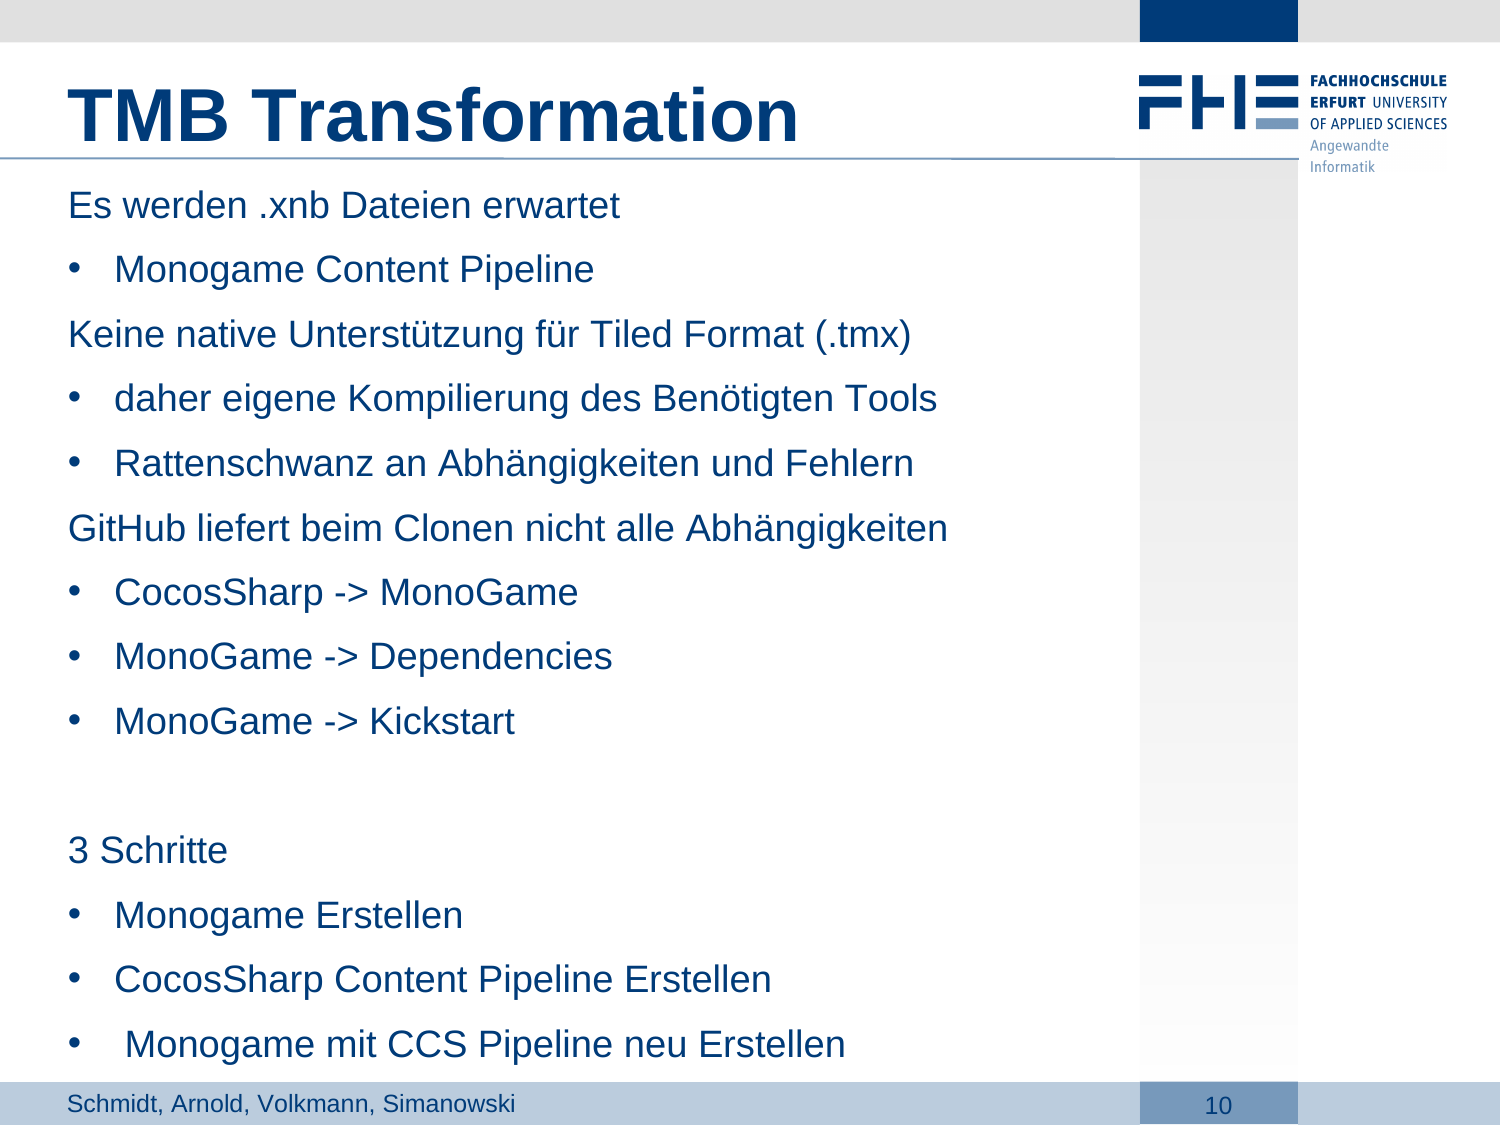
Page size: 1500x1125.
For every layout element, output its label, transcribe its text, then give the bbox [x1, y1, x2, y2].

list Es werden .xnb Dateien erwartet Monogame Content Pipeline Keine native Unterstützung für Tiled Format (.tmx) daher eigene Kompilierung des Benötigten Tools Rattenschwanz an Abhängigkeiten und Fehlern GitHub liefert beim Clonen nicht alle Abhängigkeiten CocosSharp -> MonoGame MonoGame -> Dependencies MonoGame -> Kickstart 3 Schritte Monogame Erstellen CocosSharp Content Pipeline Erstellen Monogame mit CCS Pipeline neu Erstellen [53, 172, 1500, 1083]
title TMB Transformation [53, 58, 1140, 142]
picture [1139, 75, 1447, 172]
